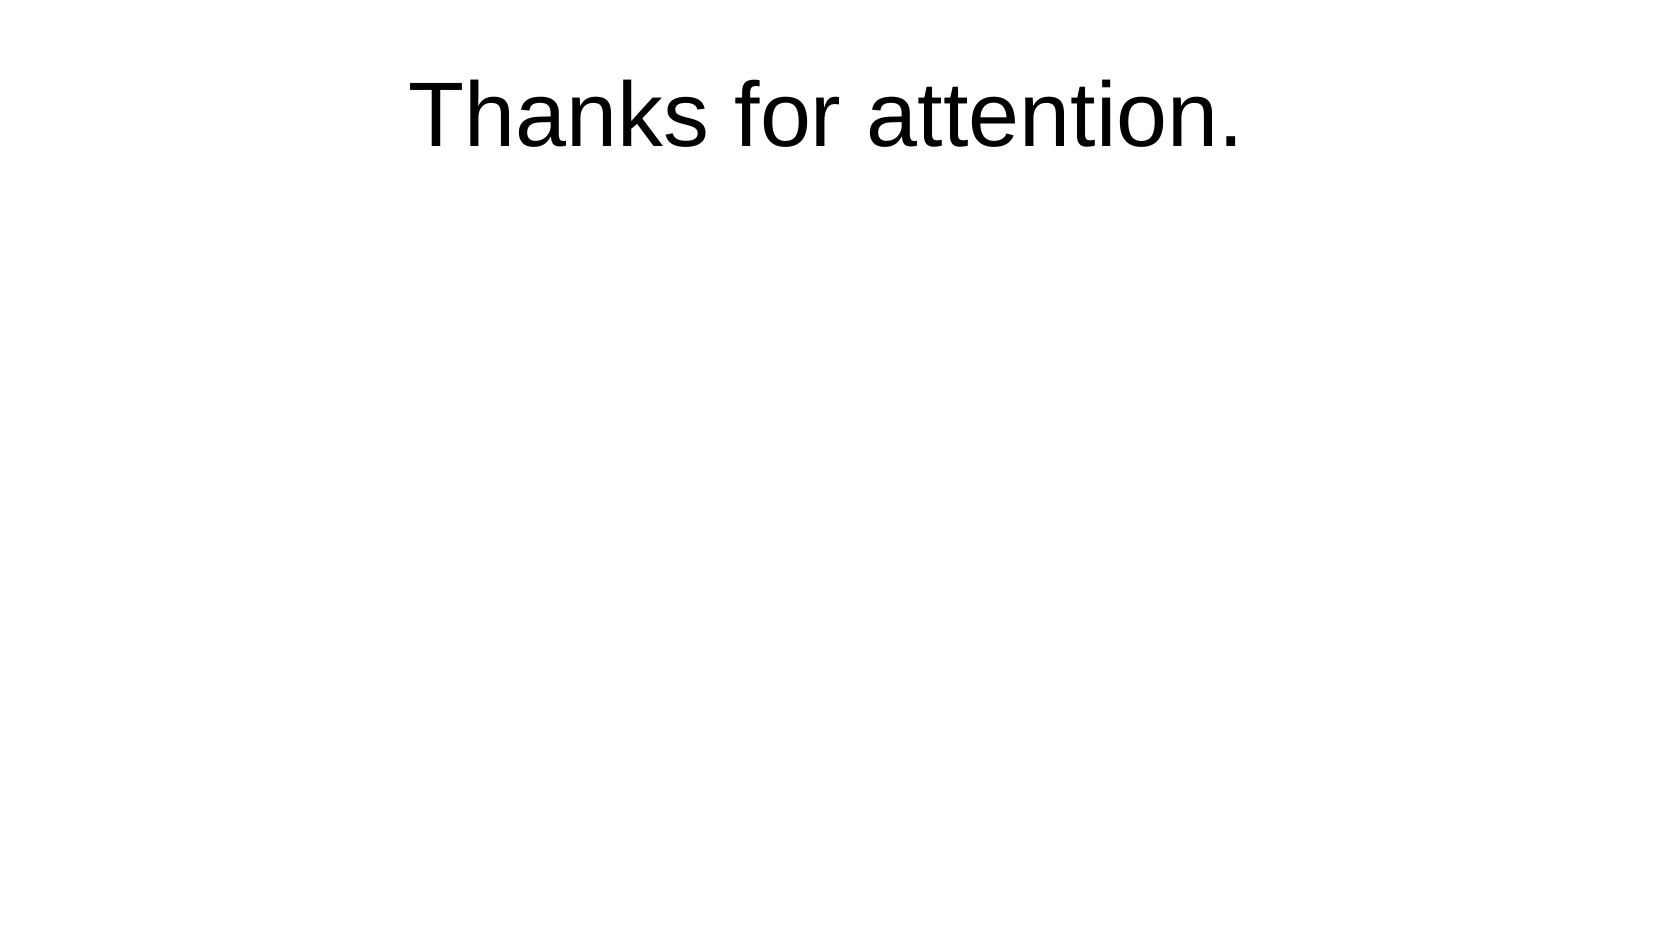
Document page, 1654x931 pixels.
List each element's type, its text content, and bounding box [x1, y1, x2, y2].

title Thanks for attention. [82, 37, 1571, 193]
